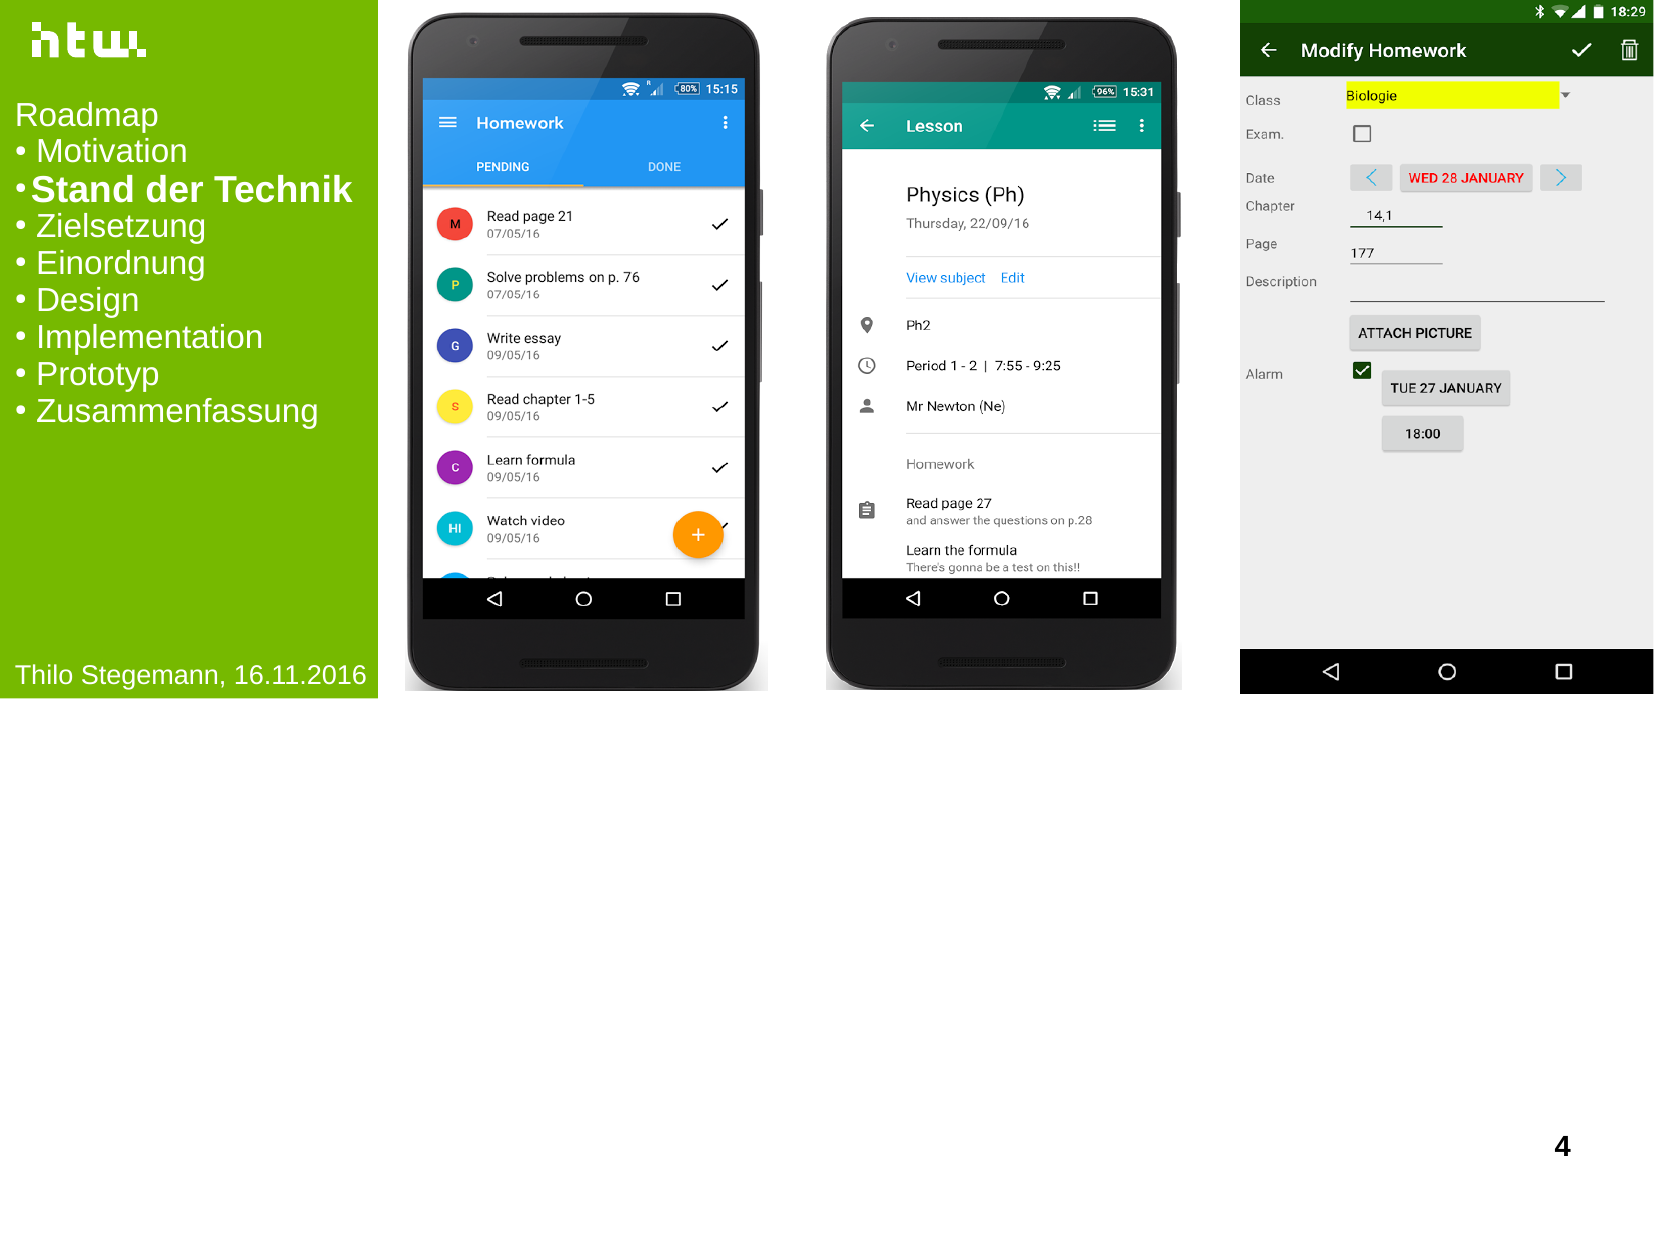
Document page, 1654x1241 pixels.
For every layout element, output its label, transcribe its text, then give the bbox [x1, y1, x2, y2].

picture [1240, 0, 1654, 694]
picture [405, 11, 768, 691]
text_box Stand der Technik [29, 168, 355, 211]
picture [826, 17, 1182, 690]
